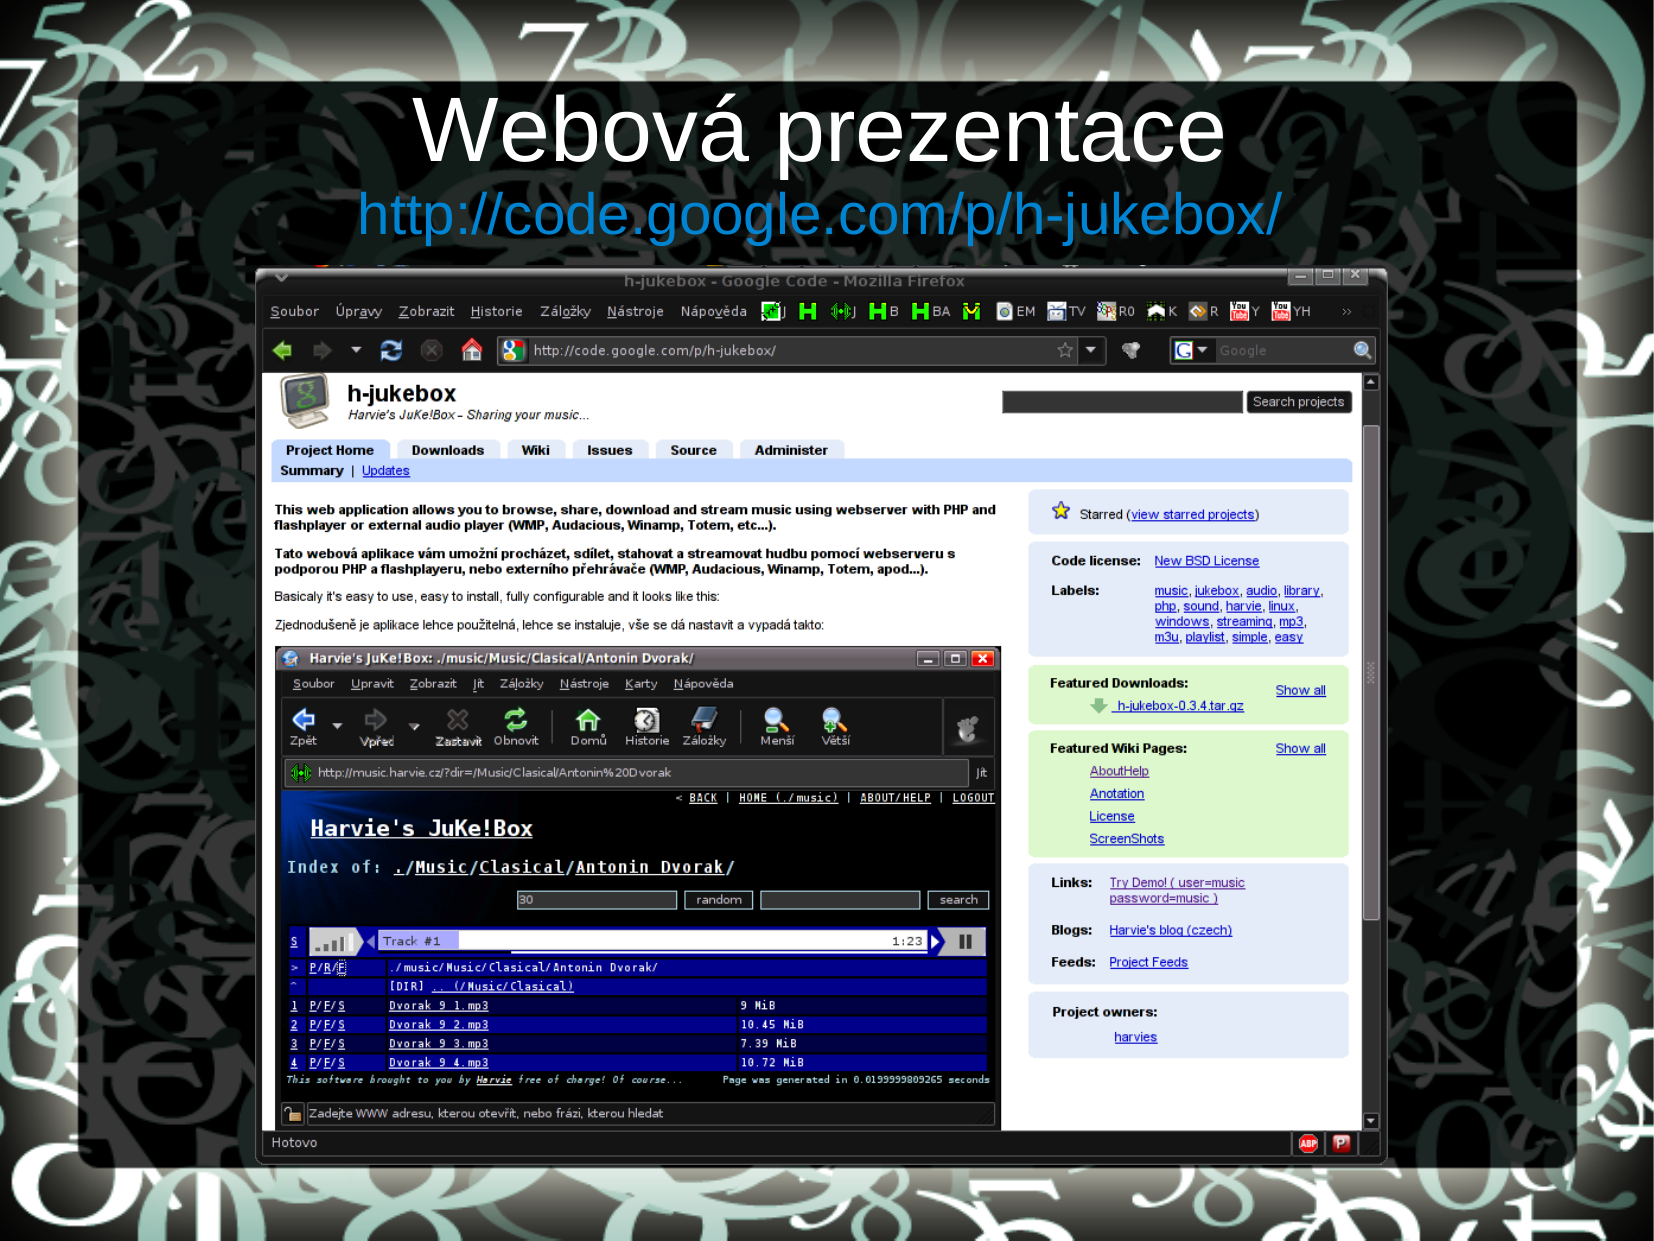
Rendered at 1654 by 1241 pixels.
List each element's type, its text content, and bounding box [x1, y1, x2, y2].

title Webová prezentace http://code.google.com/p/h-jukebox/ [76, 78, 1565, 247]
picture [0, 0, 1654, 1241]
